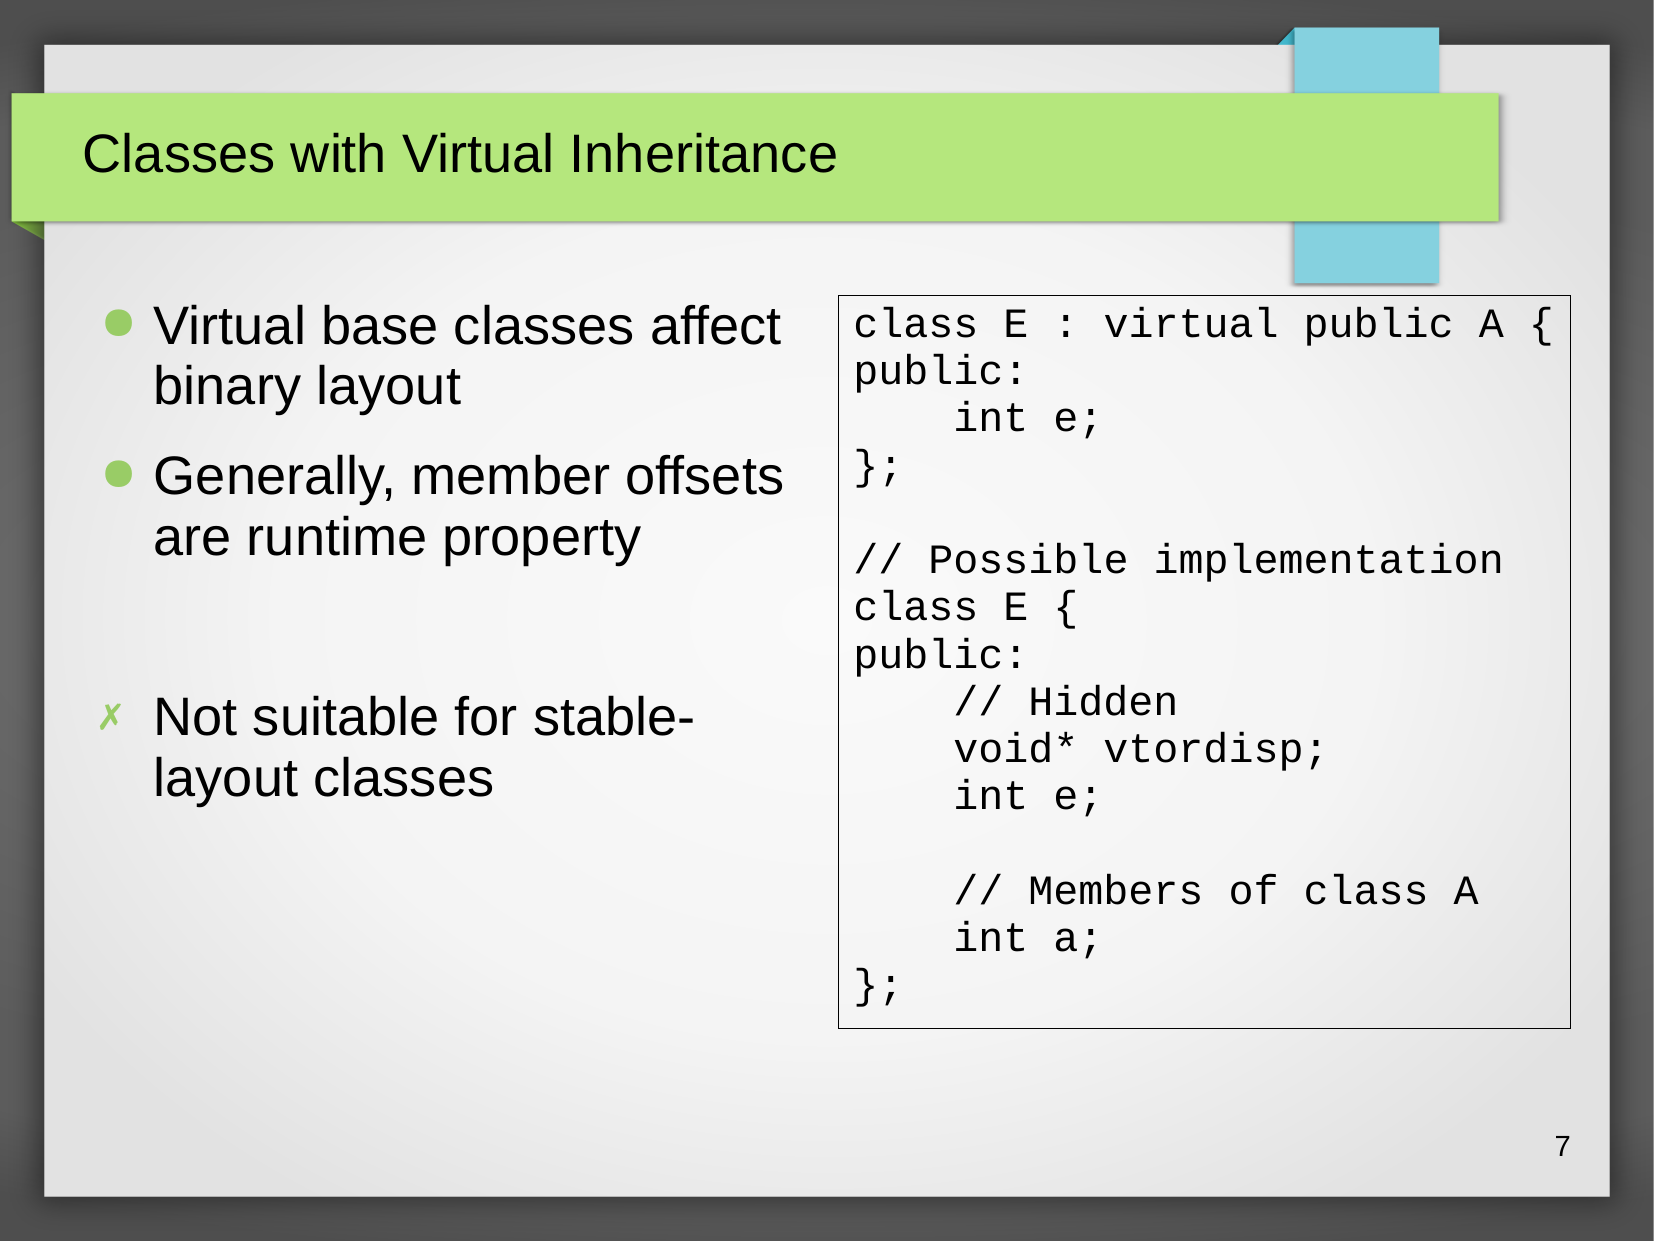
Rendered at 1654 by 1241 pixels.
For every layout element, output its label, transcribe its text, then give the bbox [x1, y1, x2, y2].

list Virtual base classes affect binary layout Generally, member offsets are runtime property Not suitable for stable-layout classes [82, 295, 809, 1015]
picture [0, 0, 1654, 1241]
text_box class E : virtual public A { public: int e; }; // Possible implementation class E { public: // Hidden void* vtordisp; int e; // Members of class A int a; }; [838, 295, 1571, 1029]
title Classes with Virtual Inheritance [82, 94, 1264, 213]
